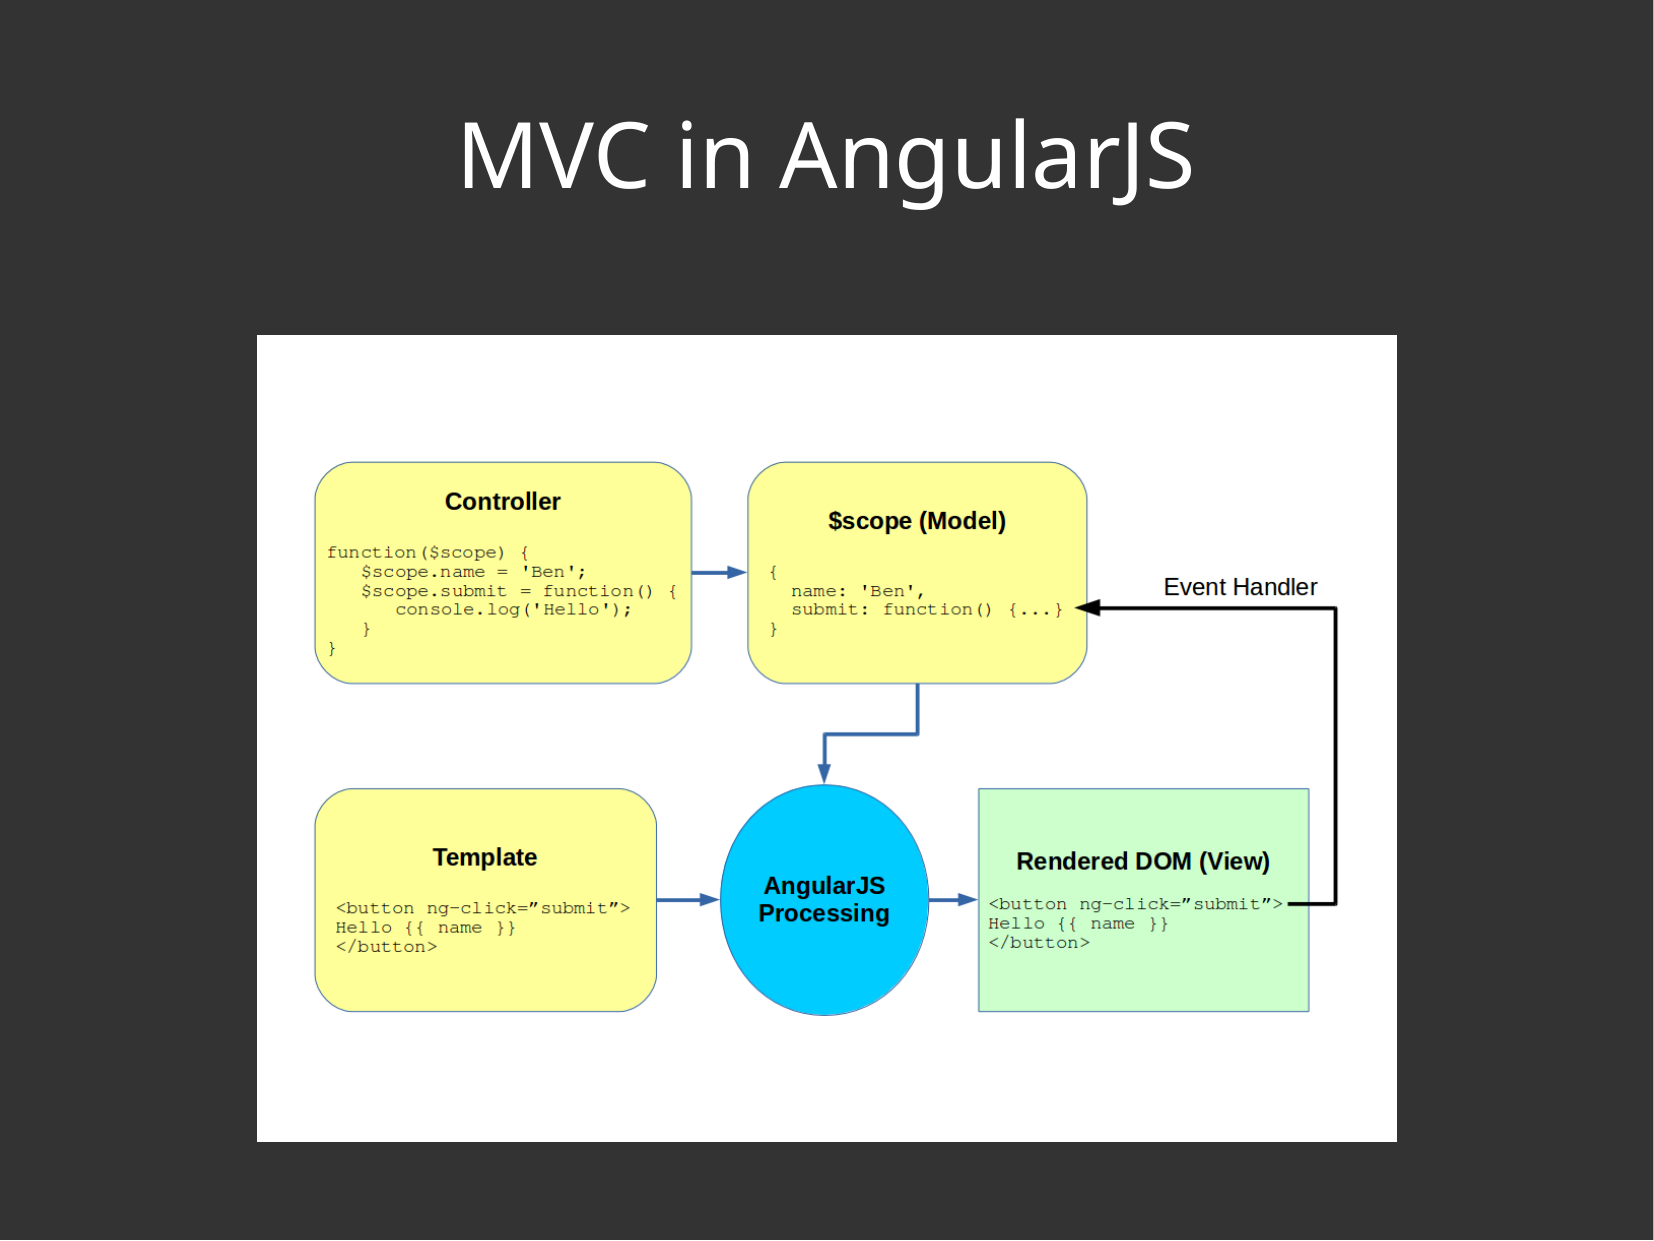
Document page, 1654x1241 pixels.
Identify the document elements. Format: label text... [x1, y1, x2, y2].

picture [257, 335, 1397, 1142]
title MVC in AngularJS [82, 49, 1571, 257]
